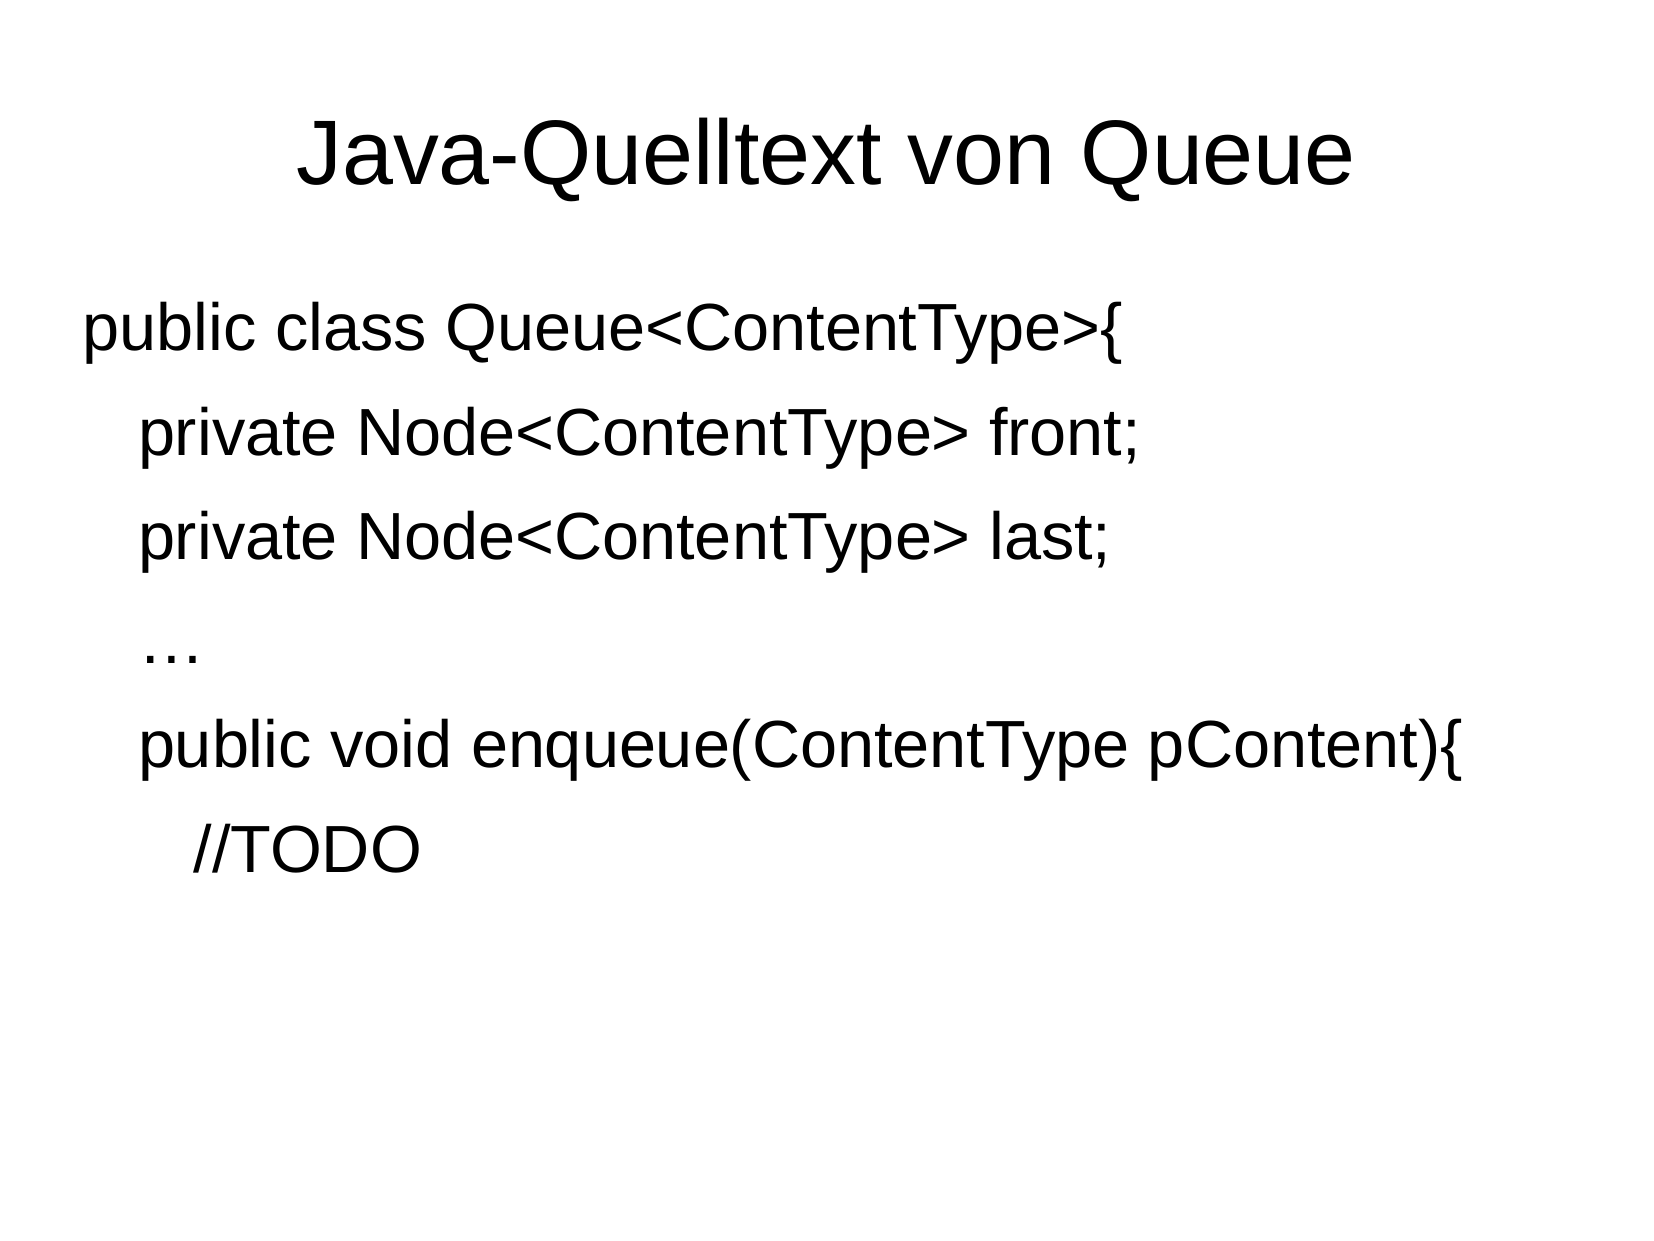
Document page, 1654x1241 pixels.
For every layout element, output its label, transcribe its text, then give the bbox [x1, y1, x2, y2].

list public class Queue<ContentType>{ private Node<ContentType> front; private Node<ContentType> last; … public void enqueue(ContentType pContent){ //TODO [82, 290, 1571, 1010]
title Java-Quelltext von Queue [82, 49, 1571, 257]
